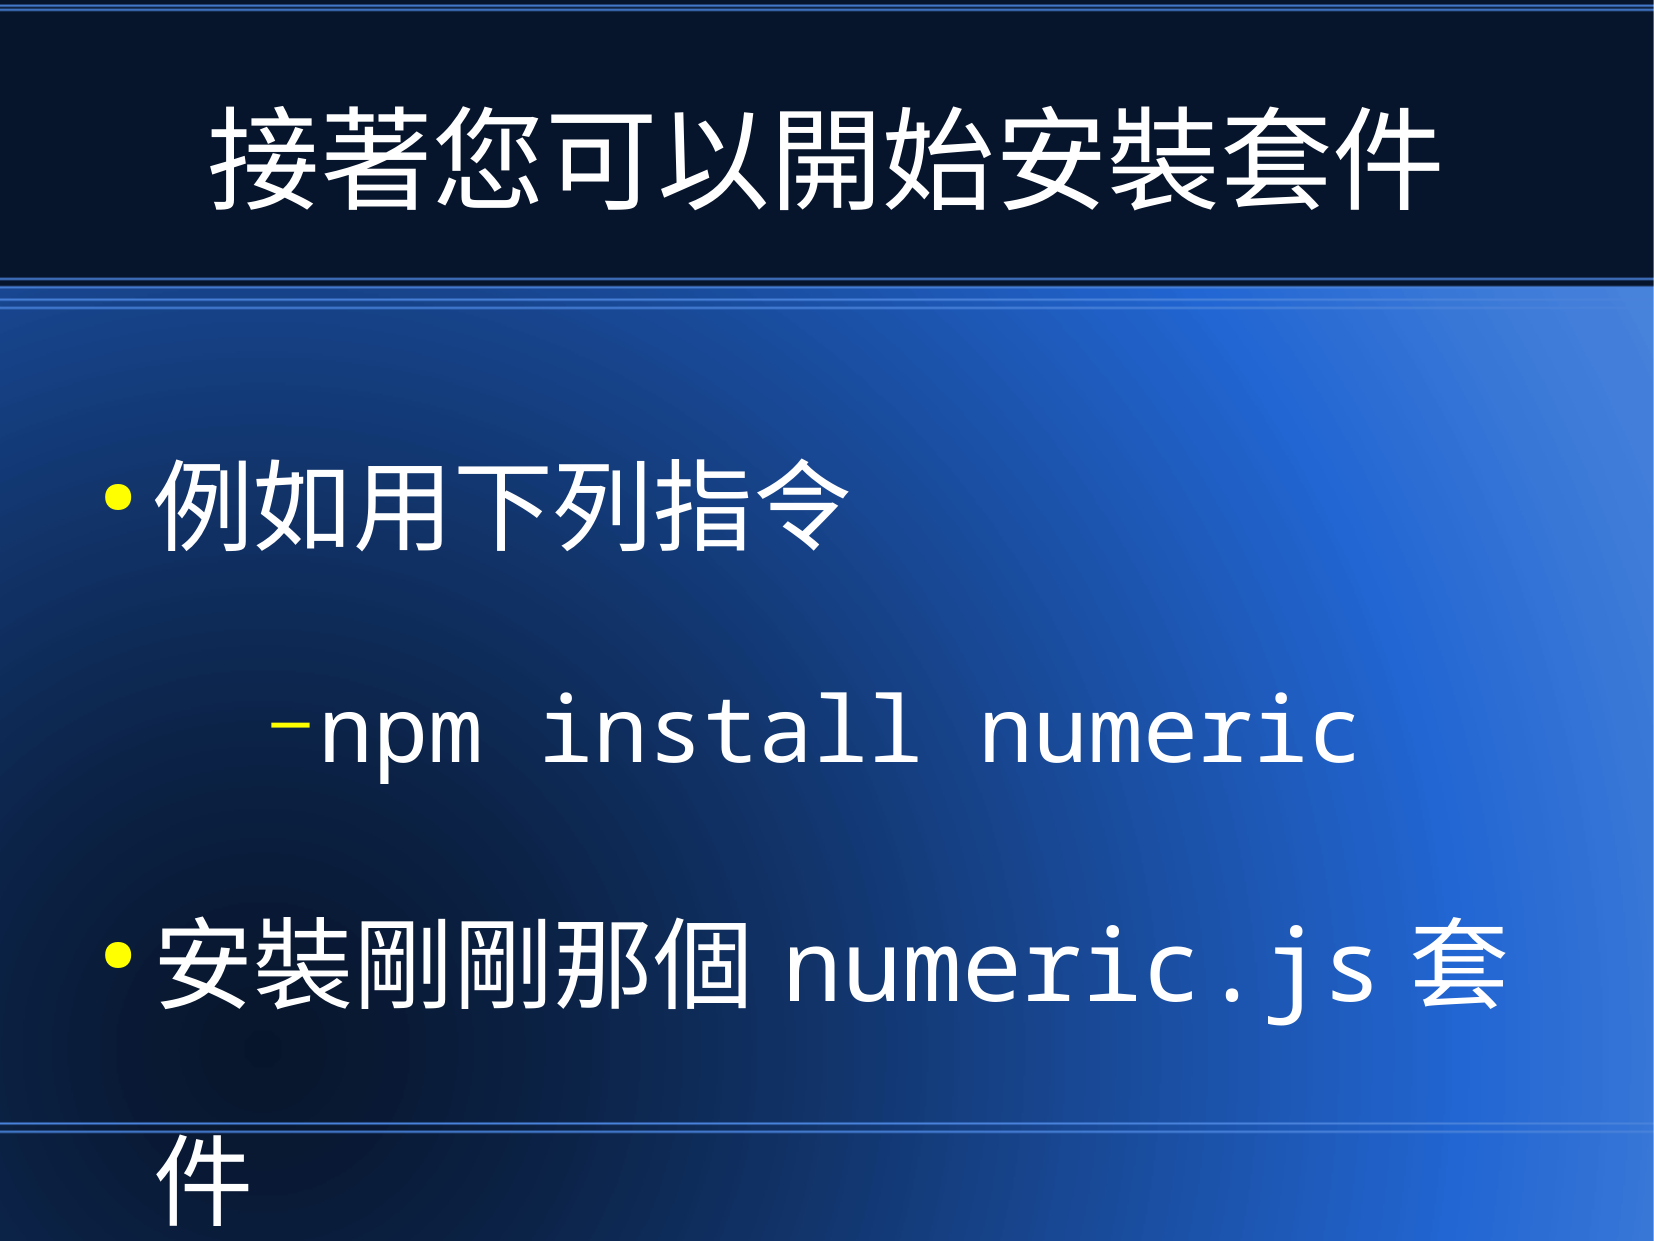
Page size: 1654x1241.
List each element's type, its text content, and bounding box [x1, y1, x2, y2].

title 接著您可以開始安裝套件 [82, 49, 1571, 257]
picture [0, 0, 1654, 1241]
list 例如用下列指令 npm install numeric 安裝剛剛那個numeric.js套件 [82, 355, 1571, 1241]
